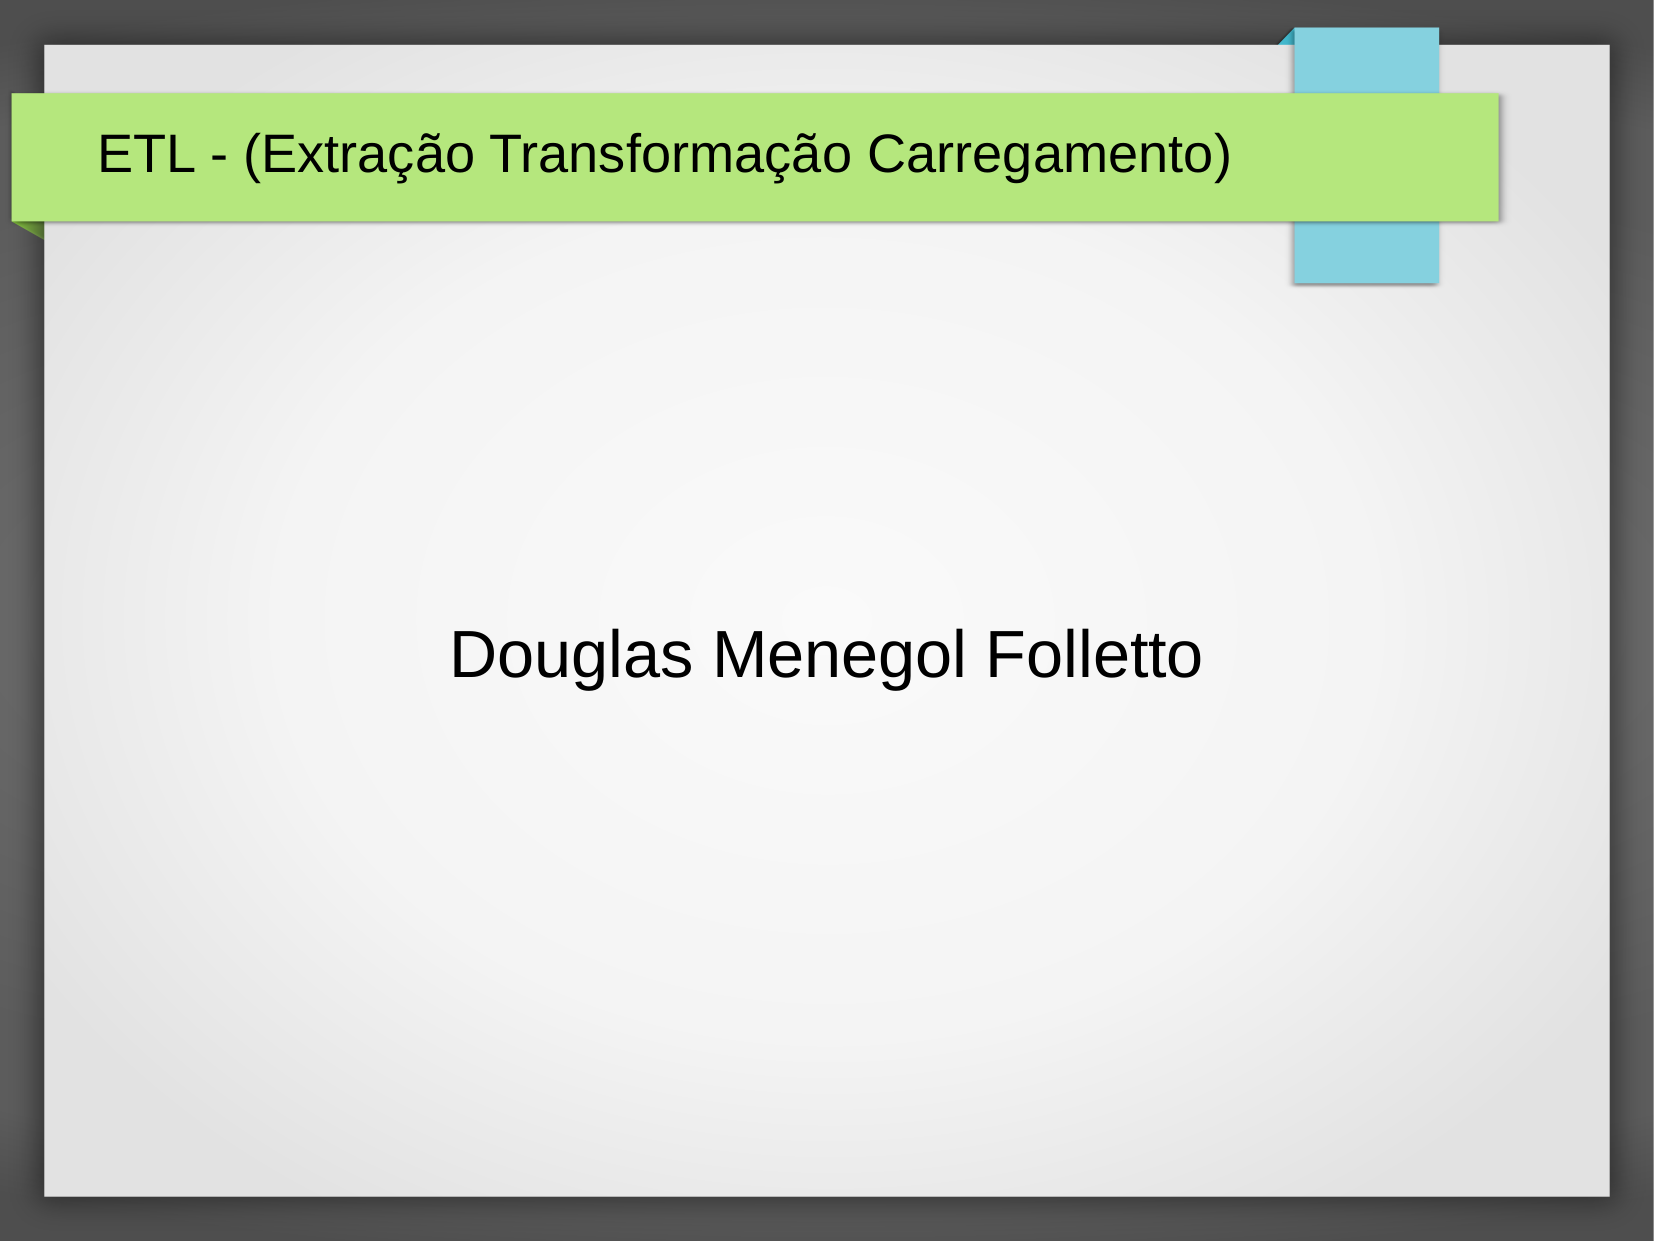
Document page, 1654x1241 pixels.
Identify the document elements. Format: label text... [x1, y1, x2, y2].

subtitle Douglas Menegol Folletto [82, 295, 1571, 1015]
picture [0, 0, 1654, 1241]
title ETL - (Extração Transformação Carregamento) [82, 94, 1264, 213]
